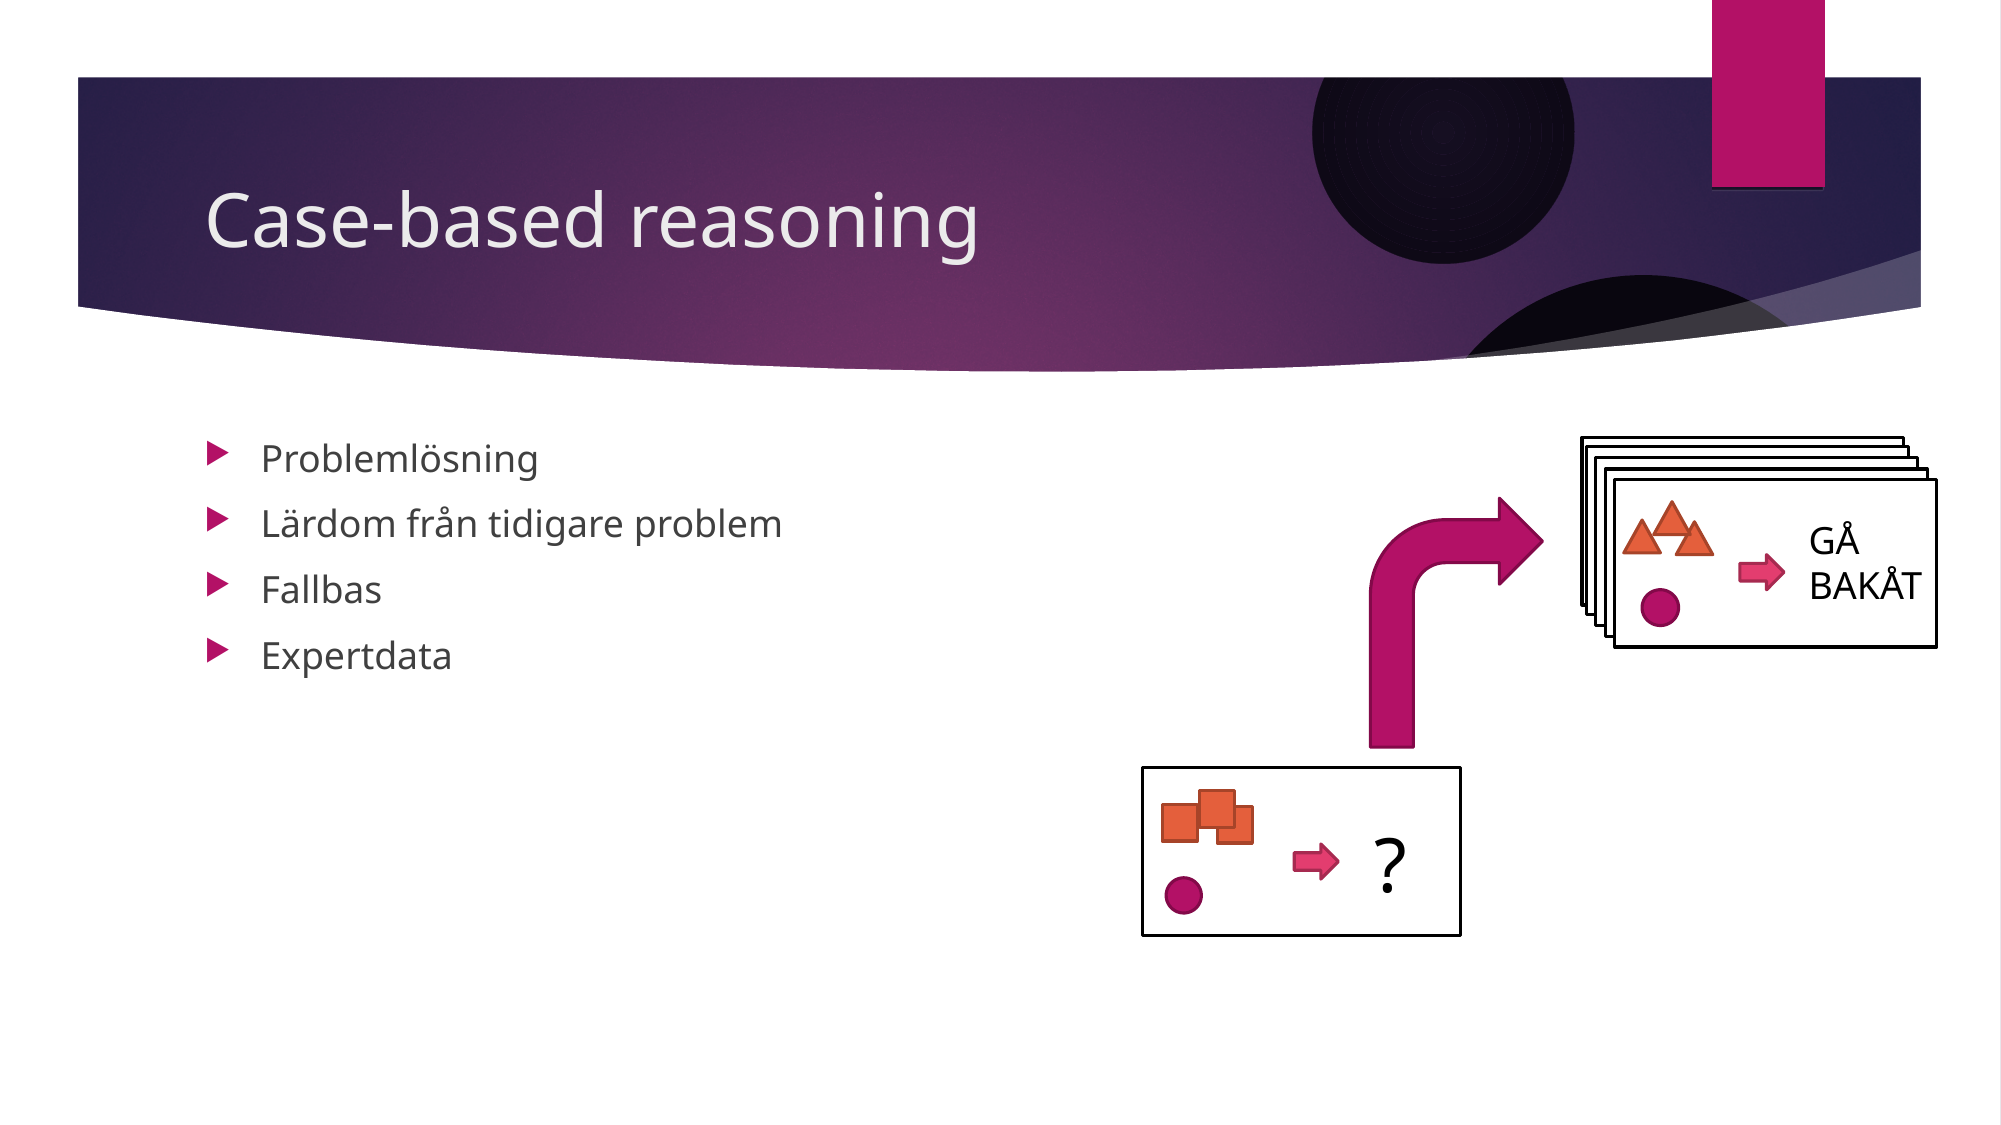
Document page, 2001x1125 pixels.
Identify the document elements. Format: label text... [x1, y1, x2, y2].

text_box [1142, 768, 1461, 935]
text_box [1370, 498, 1543, 748]
text_box GÅ BAKÅT [1793, 509, 1980, 616]
text_box ? [1359, 809, 1461, 916]
title Case-based reasoning [189, 159, 1627, 276]
list Problemlösning Lärdom från tidigare problem Fallbas Expertdata [189, 427, 1638, 988]
text_box [1582, 437, 1937, 647]
